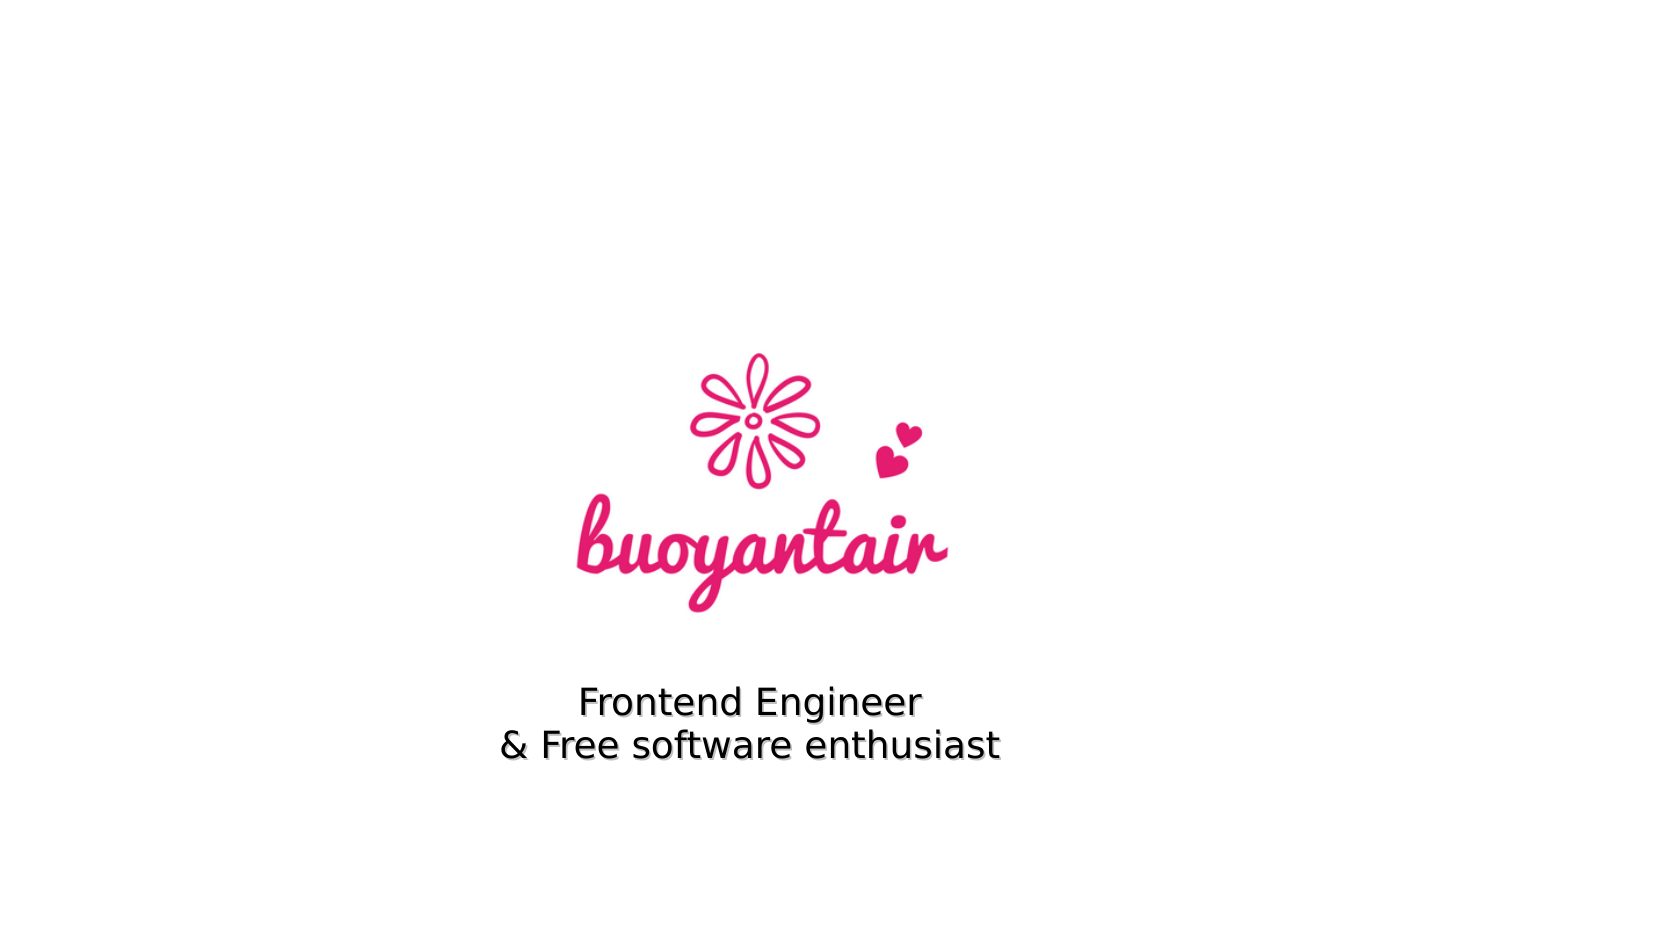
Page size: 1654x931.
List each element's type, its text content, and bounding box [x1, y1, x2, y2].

text_box Frontend Engineer & Free software enthusiast [484, 673, 1016, 776]
picture [472, 200, 1052, 780]
